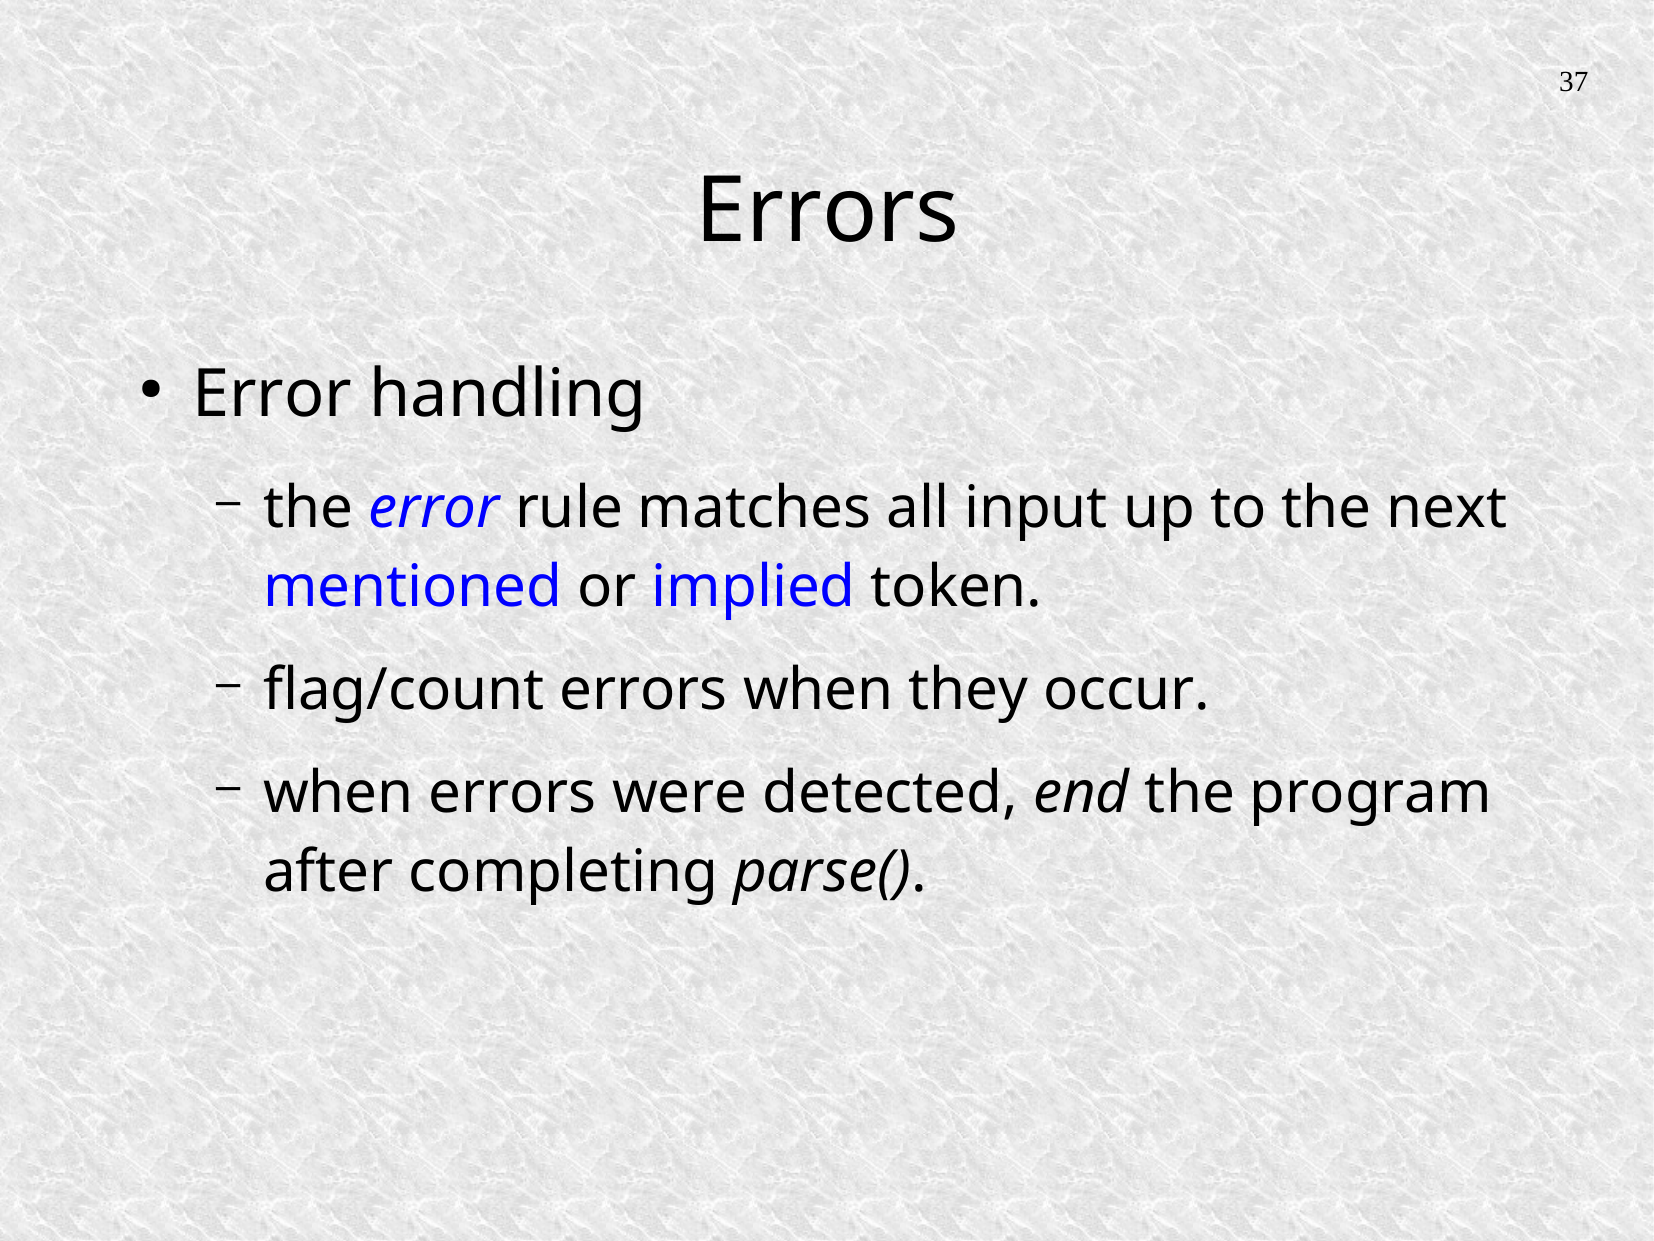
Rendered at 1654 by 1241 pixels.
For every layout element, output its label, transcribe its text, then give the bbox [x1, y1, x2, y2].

title Errors [121, 102, 1534, 311]
list Error handling the error rule matches all input up to the next mentioned or implied token. flag/count errors when they occur. when errors were detected, end the program after completing parse(). [121, 344, 1534, 1127]
picture [0, 0, 1654, 1241]
